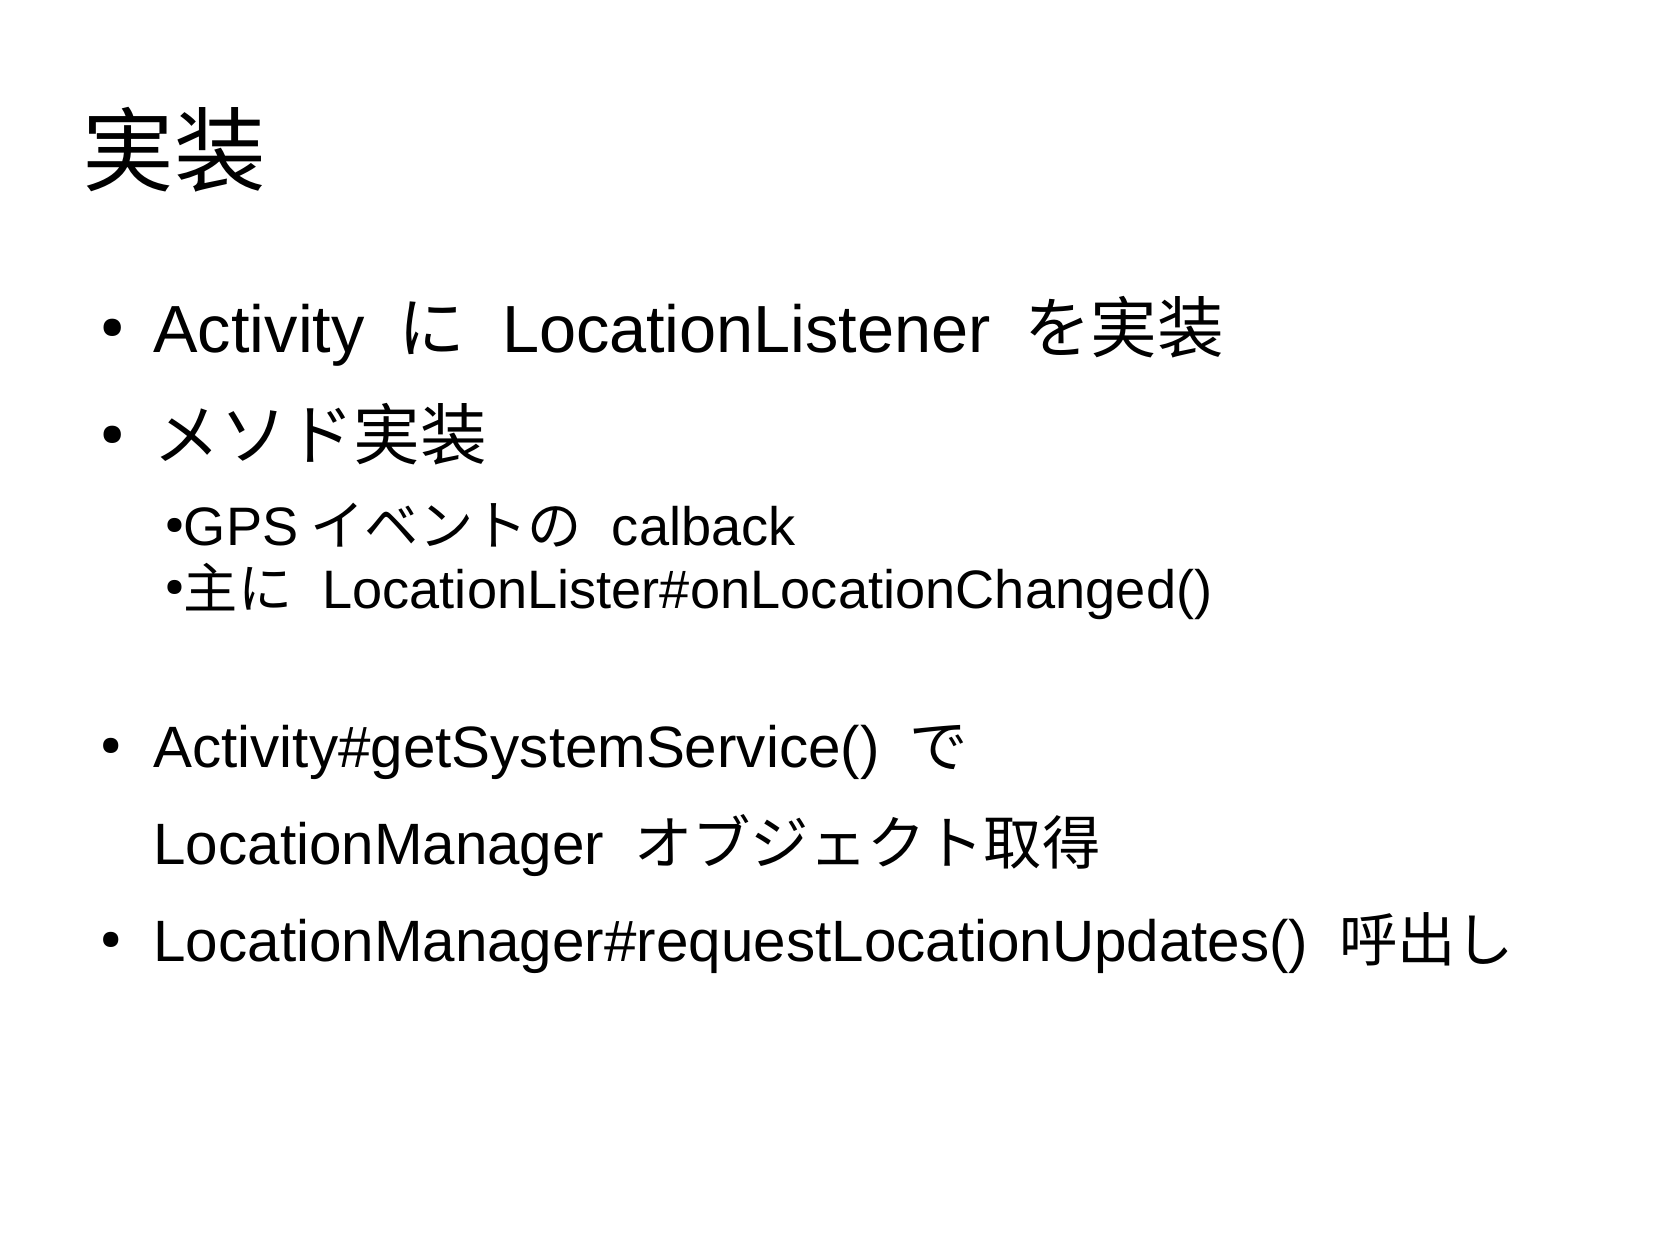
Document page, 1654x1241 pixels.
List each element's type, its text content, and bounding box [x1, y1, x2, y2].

title 実装 [82, 56, 1571, 250]
text_box GPSイベントの calback 主に LocationLister#onLocationChanged() [150, 487, 1228, 629]
list Activity に LocationListener を実装 メソド実装 Activity#getSystemService() で LocationManager オブジェクト取得 LocationManager#requestLocationUpdates() 呼出し [82, 290, 1571, 1109]
